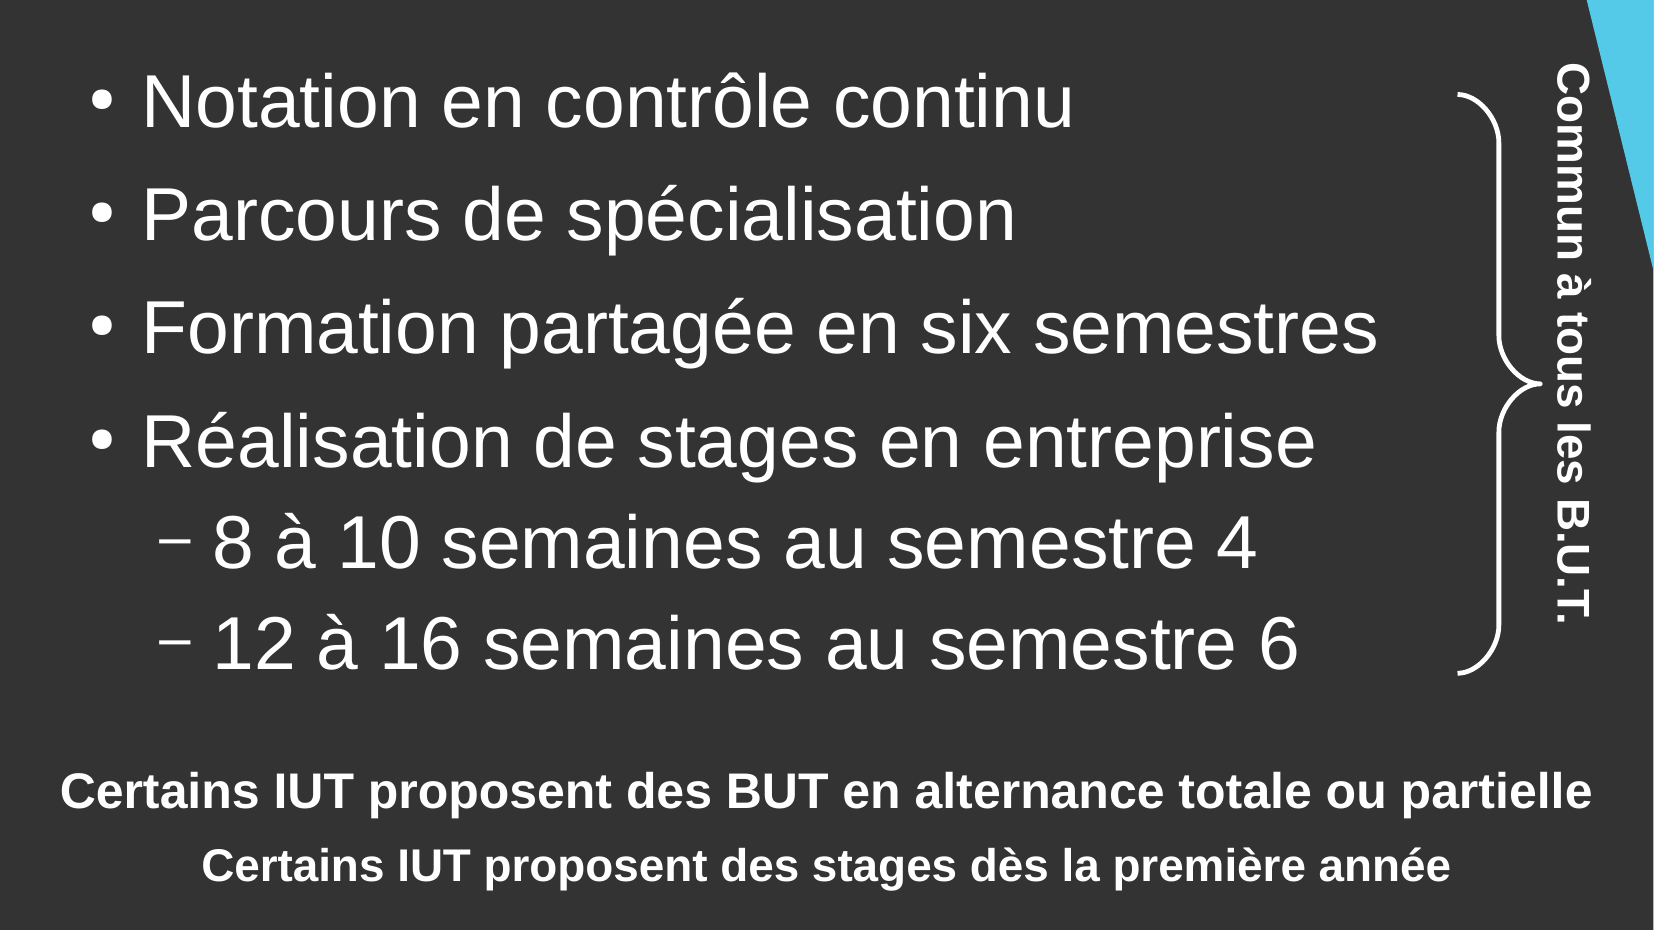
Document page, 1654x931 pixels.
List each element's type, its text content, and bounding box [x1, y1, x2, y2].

list Notation en contrôle continu Parcours de spécialisation Formation partagée en six semestres Réalisation de stages en entreprise 8 à 10 semaines au semestre 4 12 à 16 semaines au semestre 6 [70, 59, 1642, 755]
text_box [1607, 0, 1654, 273]
text_box Certains IUT proposent des BUT en alternance totale ou partielle [0, 755, 1654, 832]
text_box Commun à tous les B.U.T. [1540, 0, 1607, 691]
text_box Certains IUT proposent des stages dès la première année [0, 832, 1654, 916]
